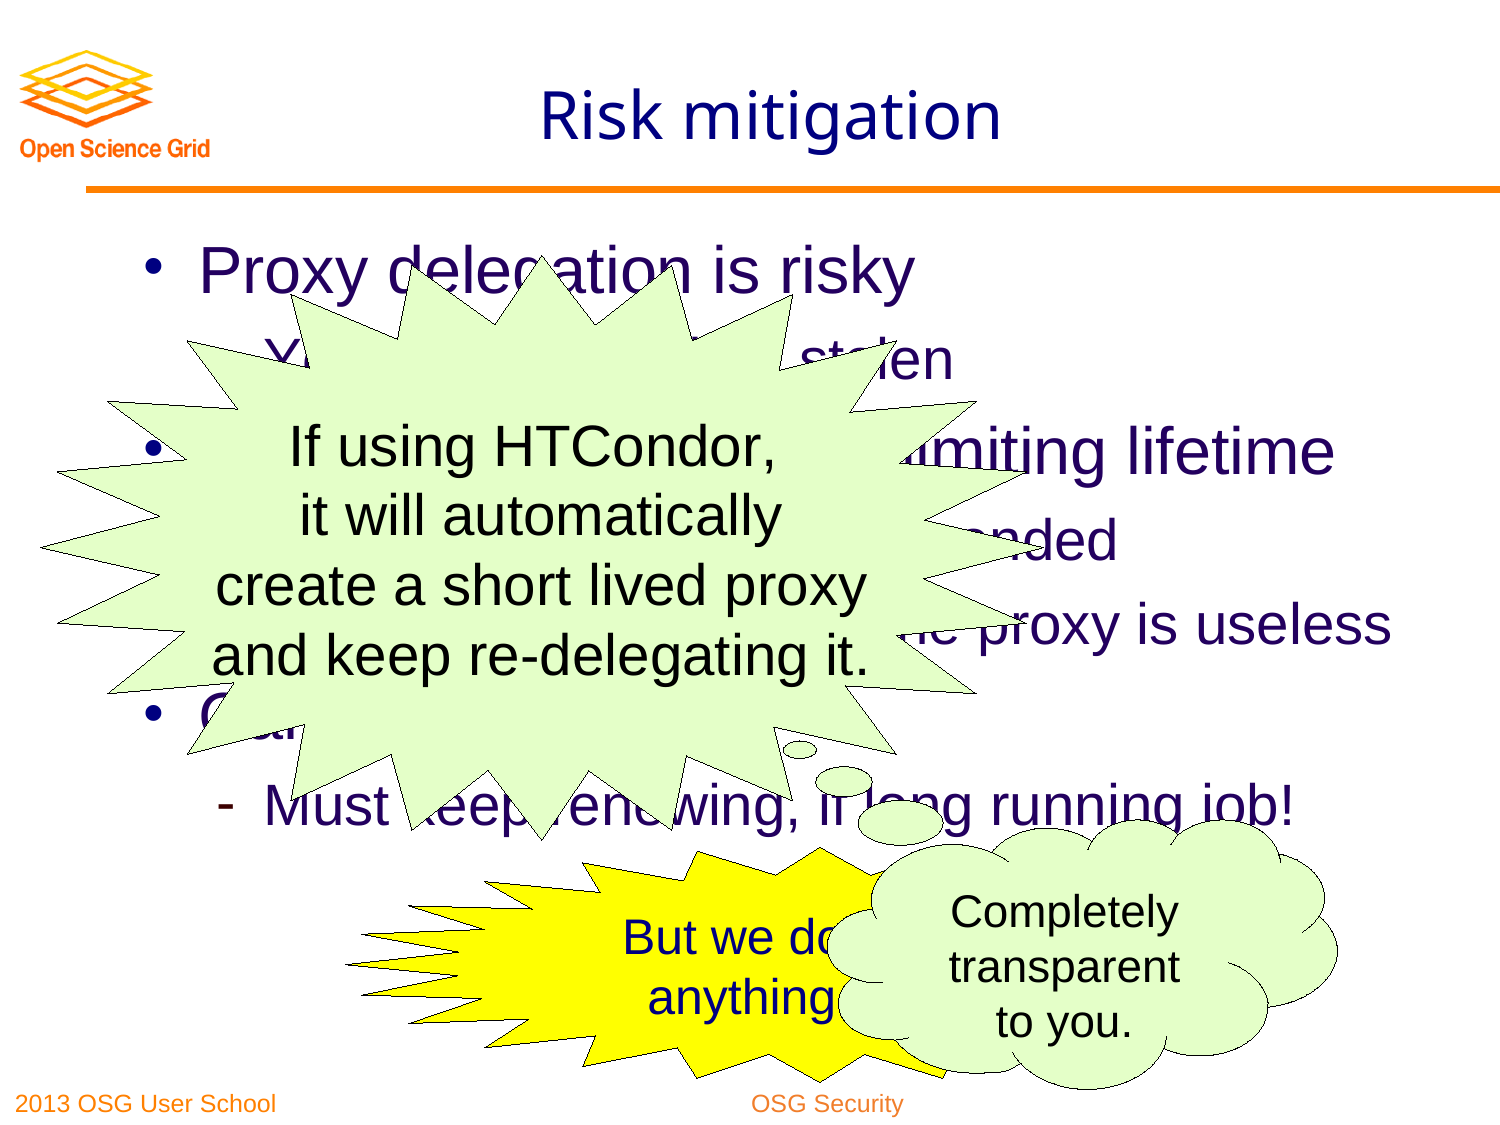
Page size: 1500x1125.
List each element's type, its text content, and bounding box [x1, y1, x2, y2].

text_box Completely transparent to you. [827, 819, 1338, 1090]
text_box Completely transparent to you. [815, 766, 873, 797]
list Proxy delegation is risky Your proxy could be stolen In OSG, we mitigate by limiting lifetime At most few hours recommended After the proxy expires, the proxy is useless Can be annoying Must keep renewing, if long running job! [127, 218, 1445, 962]
picture [0, 27, 201, 179]
text_box But we don't have anything better. [345, 847, 947, 1083]
title Risk mitigation [201, 18, 1342, 207]
text_box Completely transparent to you. [858, 800, 944, 846]
text_box Completely transparent to you. [783, 740, 817, 759]
text_box If using HTCondor, it will automatically create a short lived proxy and keep re-delegating it. [40, 255, 1044, 841]
